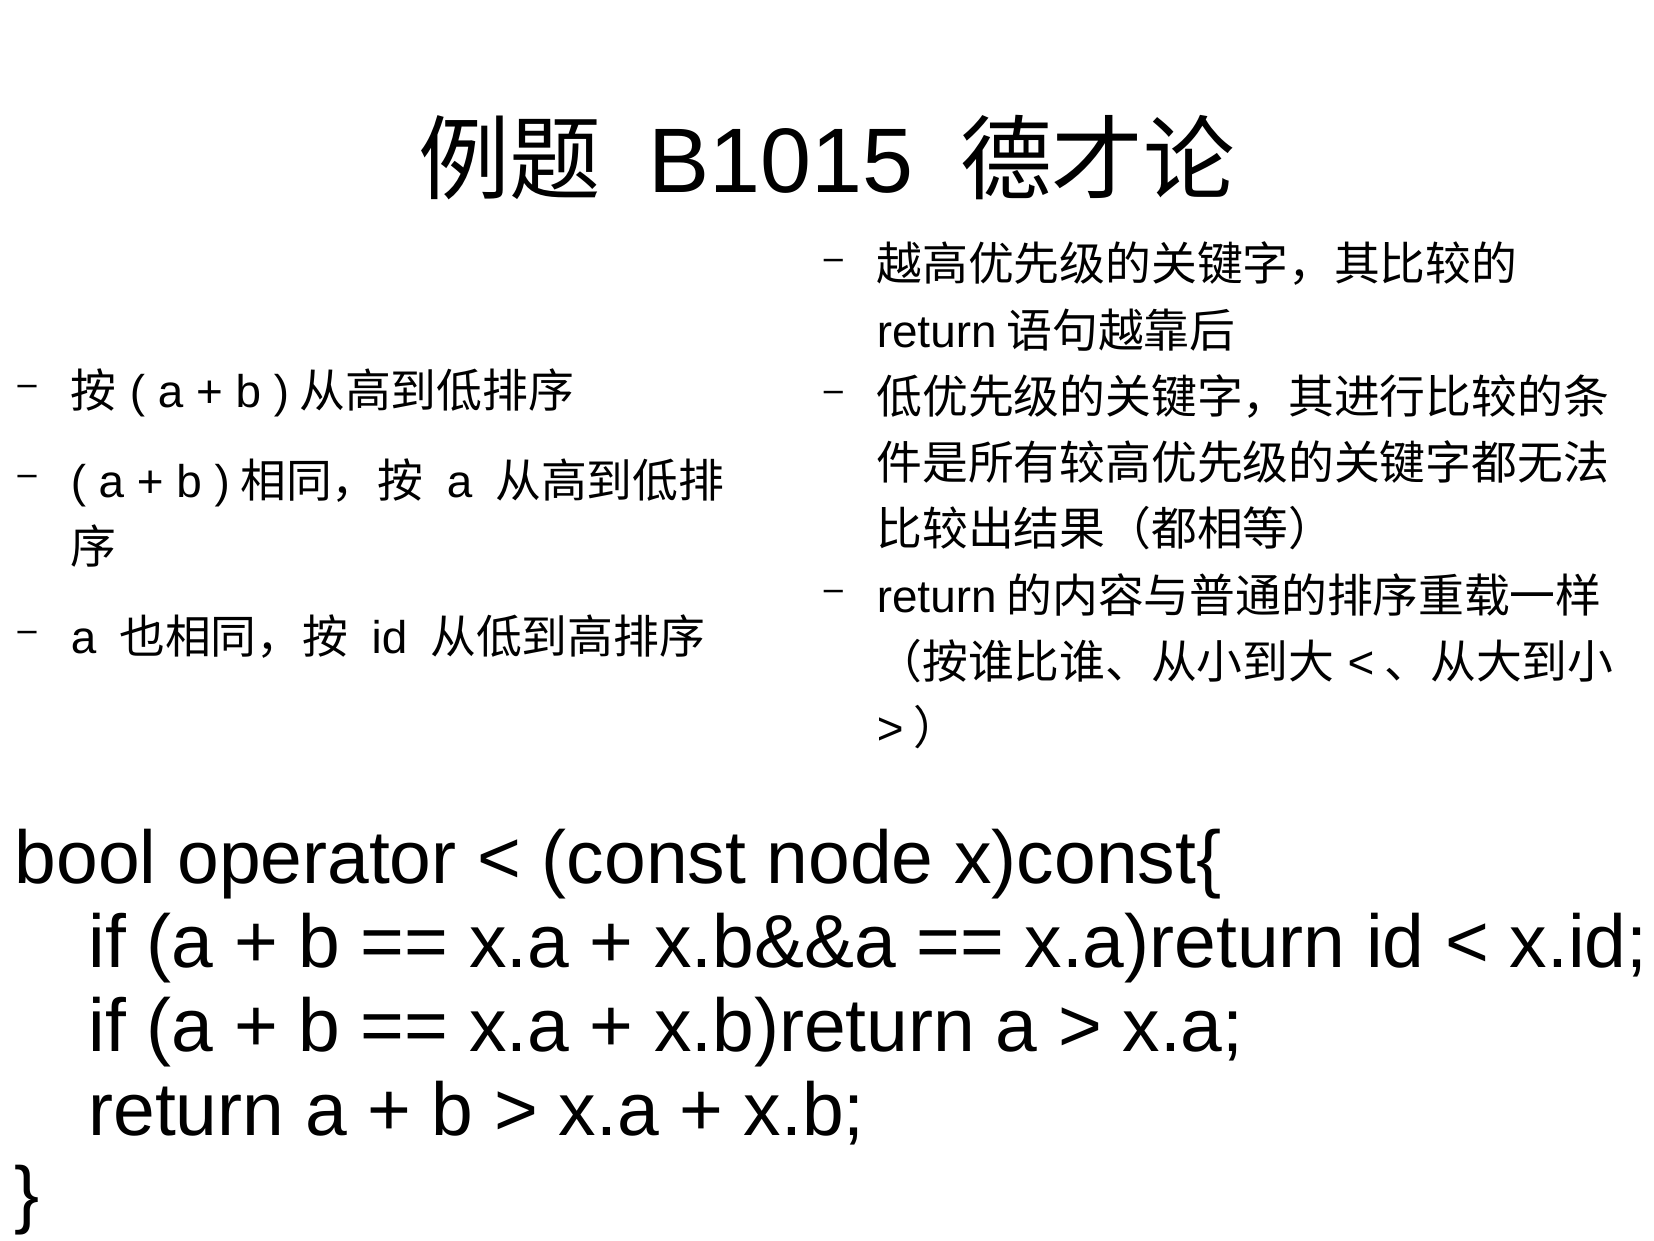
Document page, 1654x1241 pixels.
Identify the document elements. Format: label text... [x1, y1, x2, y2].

text_box 越高优先级的关键字，其比较的return语句越靠后 低优先级的关键字，其进行比较的条件是所有较高优先级的关键字都无法比较出结果（都相等） return的内容与普通的排序重载一样（按谁比谁、从小到大<、从大到小>） [720, 220, 1642, 827]
text_box bool operator < (const node x)const{ if (a + b == x.a + x.b&&a == x.a)return id < x.id; if (a + b == x.a + x.b)return a > x.a; return a + b > x.a + x.b; } [0, 807, 1654, 1241]
list 按( a + b )从高到低排序 ( a + b )相同，按 a 从高到低排序 a 也相同，按 id 从低到高排序 [0, 354, 720, 674]
title 例题 B1015 德才论 [82, 49, 1571, 257]
